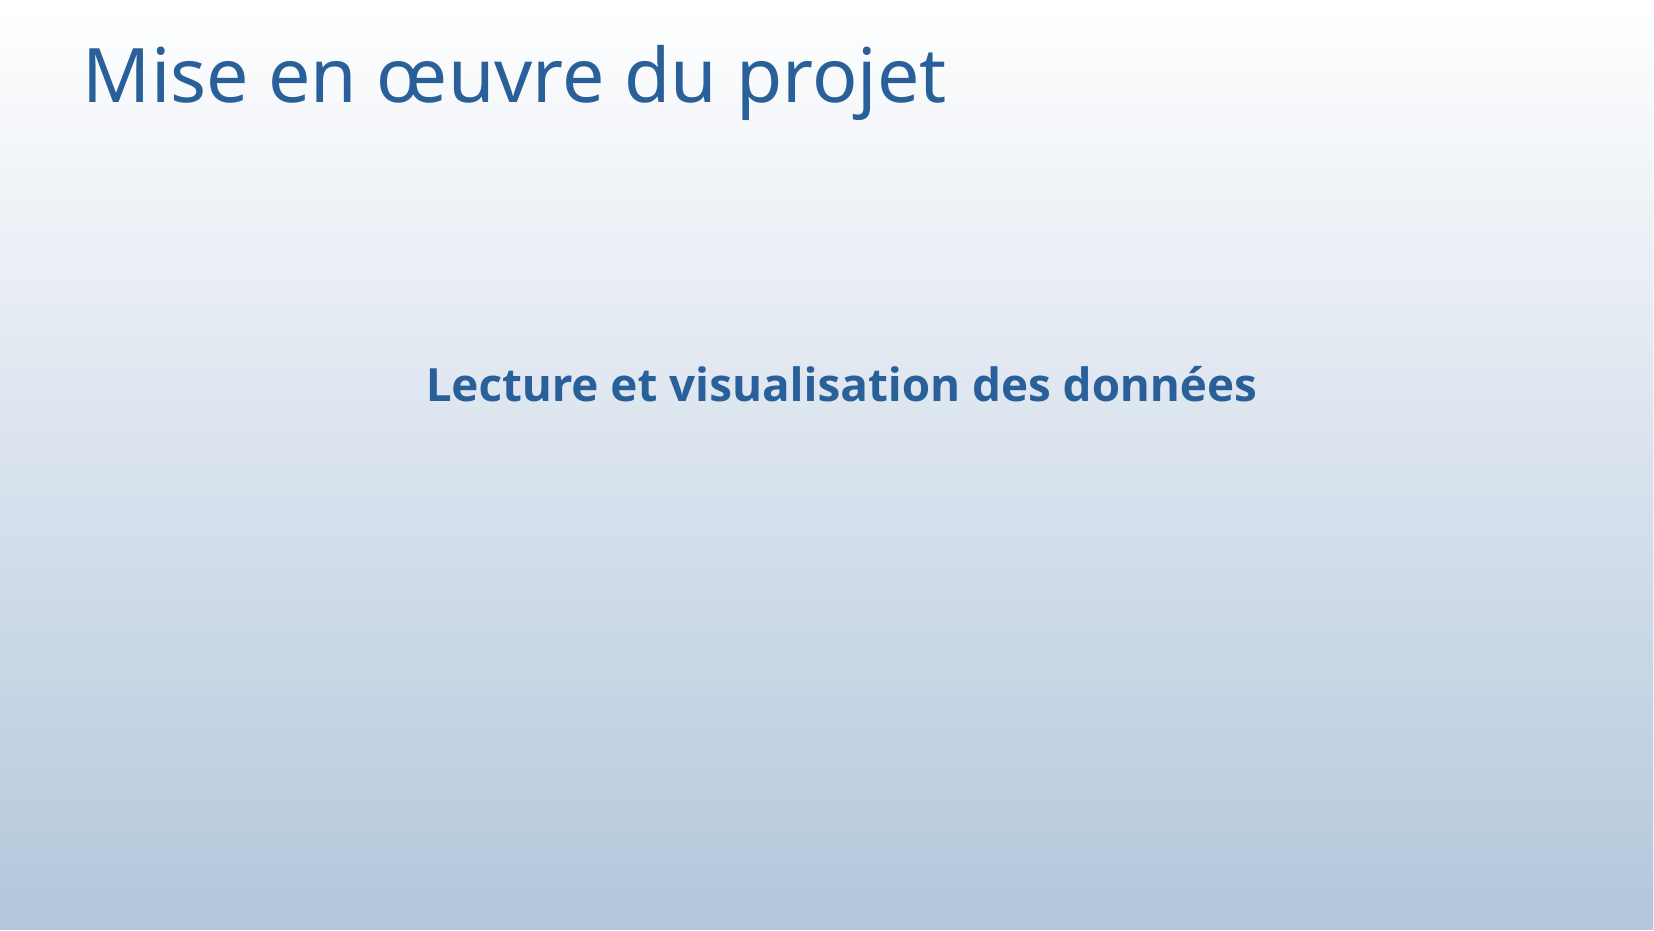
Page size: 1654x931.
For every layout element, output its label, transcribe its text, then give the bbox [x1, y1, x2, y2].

title Mise en œuvre du projet [82, 0, 1571, 151]
text_box Lecture et visualisation des données [383, 324, 1300, 443]
text_box [59, 177, 1595, 886]
